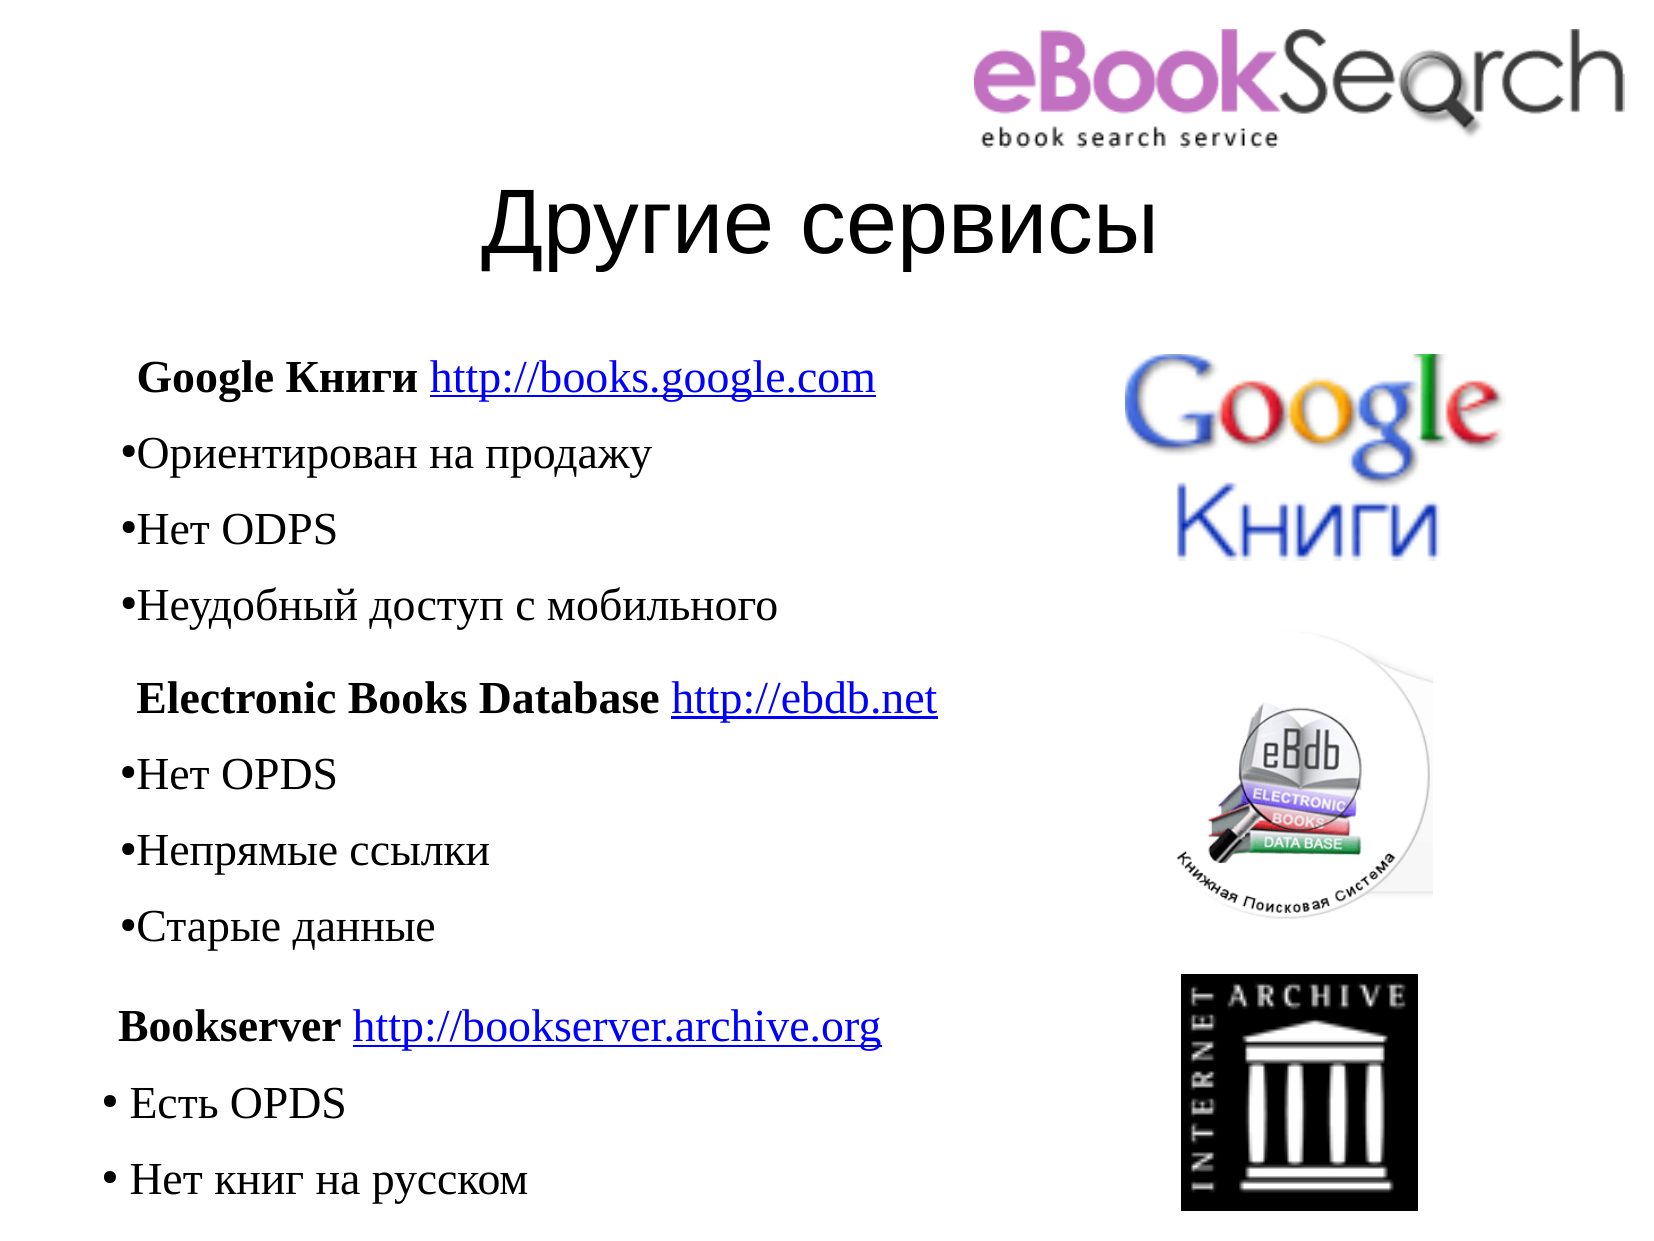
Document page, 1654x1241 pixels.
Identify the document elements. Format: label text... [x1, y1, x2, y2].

text_box Electronic Books Database http://ebdb.net Нет OPDS Непрямые ссылки Старые данные [68, 640, 1158, 934]
picture [1151, 625, 1433, 922]
title Другие сервисы [76, 118, 1565, 326]
picture [1125, 354, 1506, 562]
text_box Google Книги http://books.google.com Ориентирован на продажу Нет ODPS Неудобный доступ с мобильного [68, 318, 950, 613]
picture [1181, 974, 1418, 1211]
picture [974, 29, 1625, 148]
text_box Bookserver http://bookserver.archive.org Есть OPDS Нет книг на русском [50, 968, 955, 1187]
